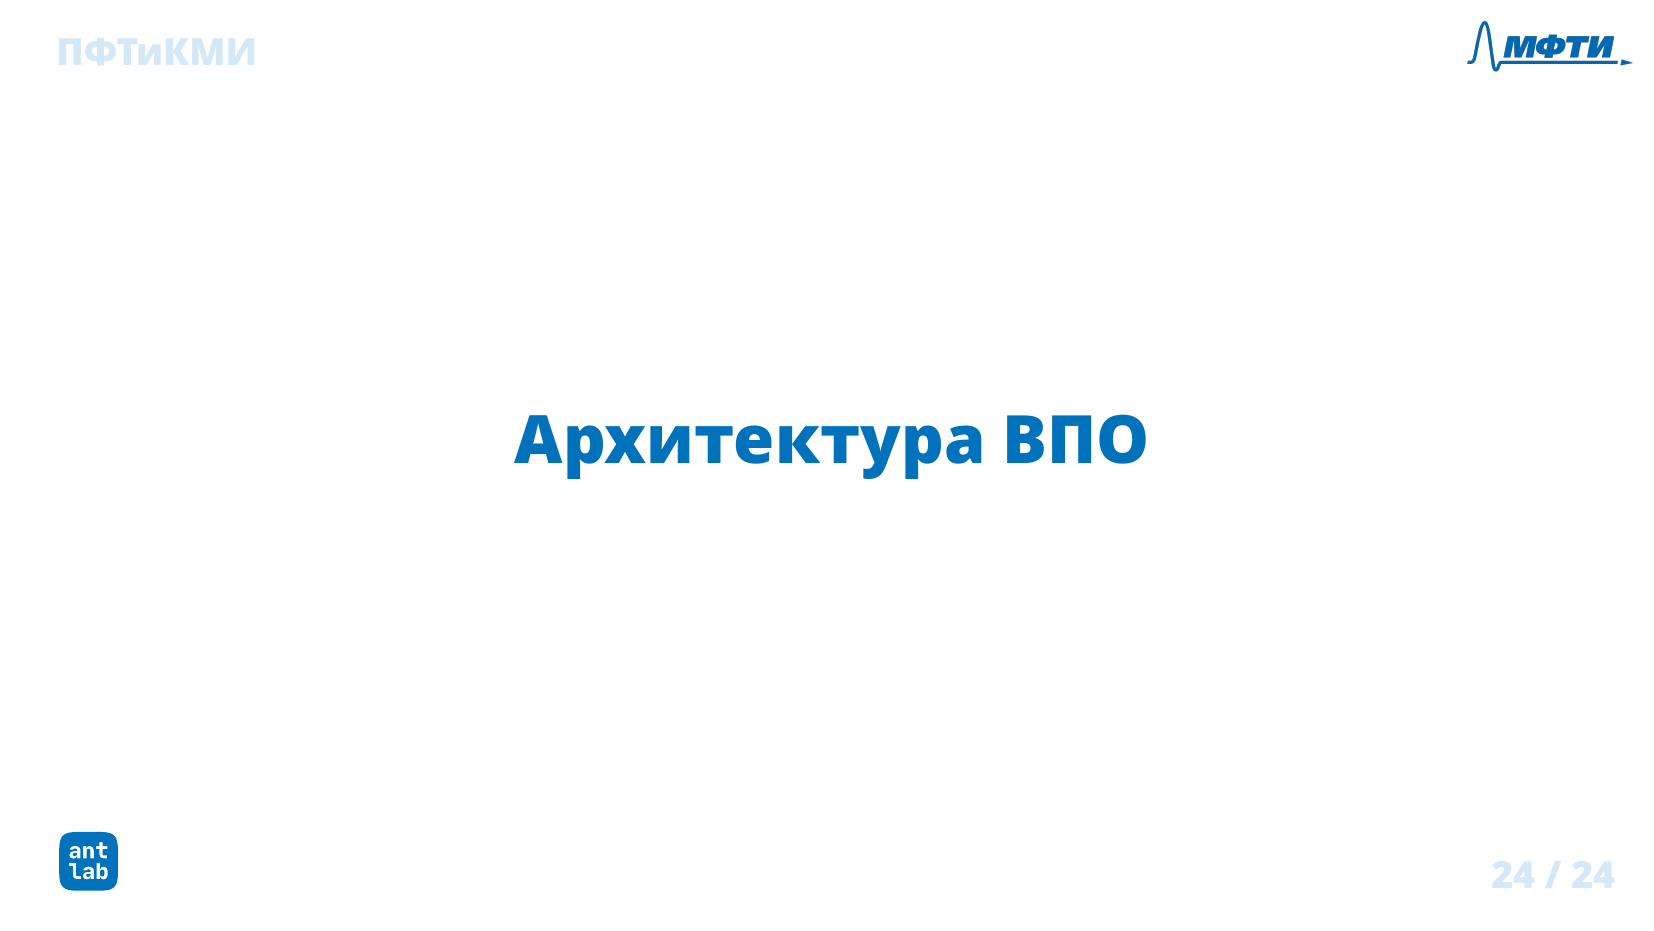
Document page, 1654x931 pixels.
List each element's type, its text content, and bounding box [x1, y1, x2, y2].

picture [1446, 0, 1654, 93]
title Архитектура ВПО [88, 359, 1577, 515]
